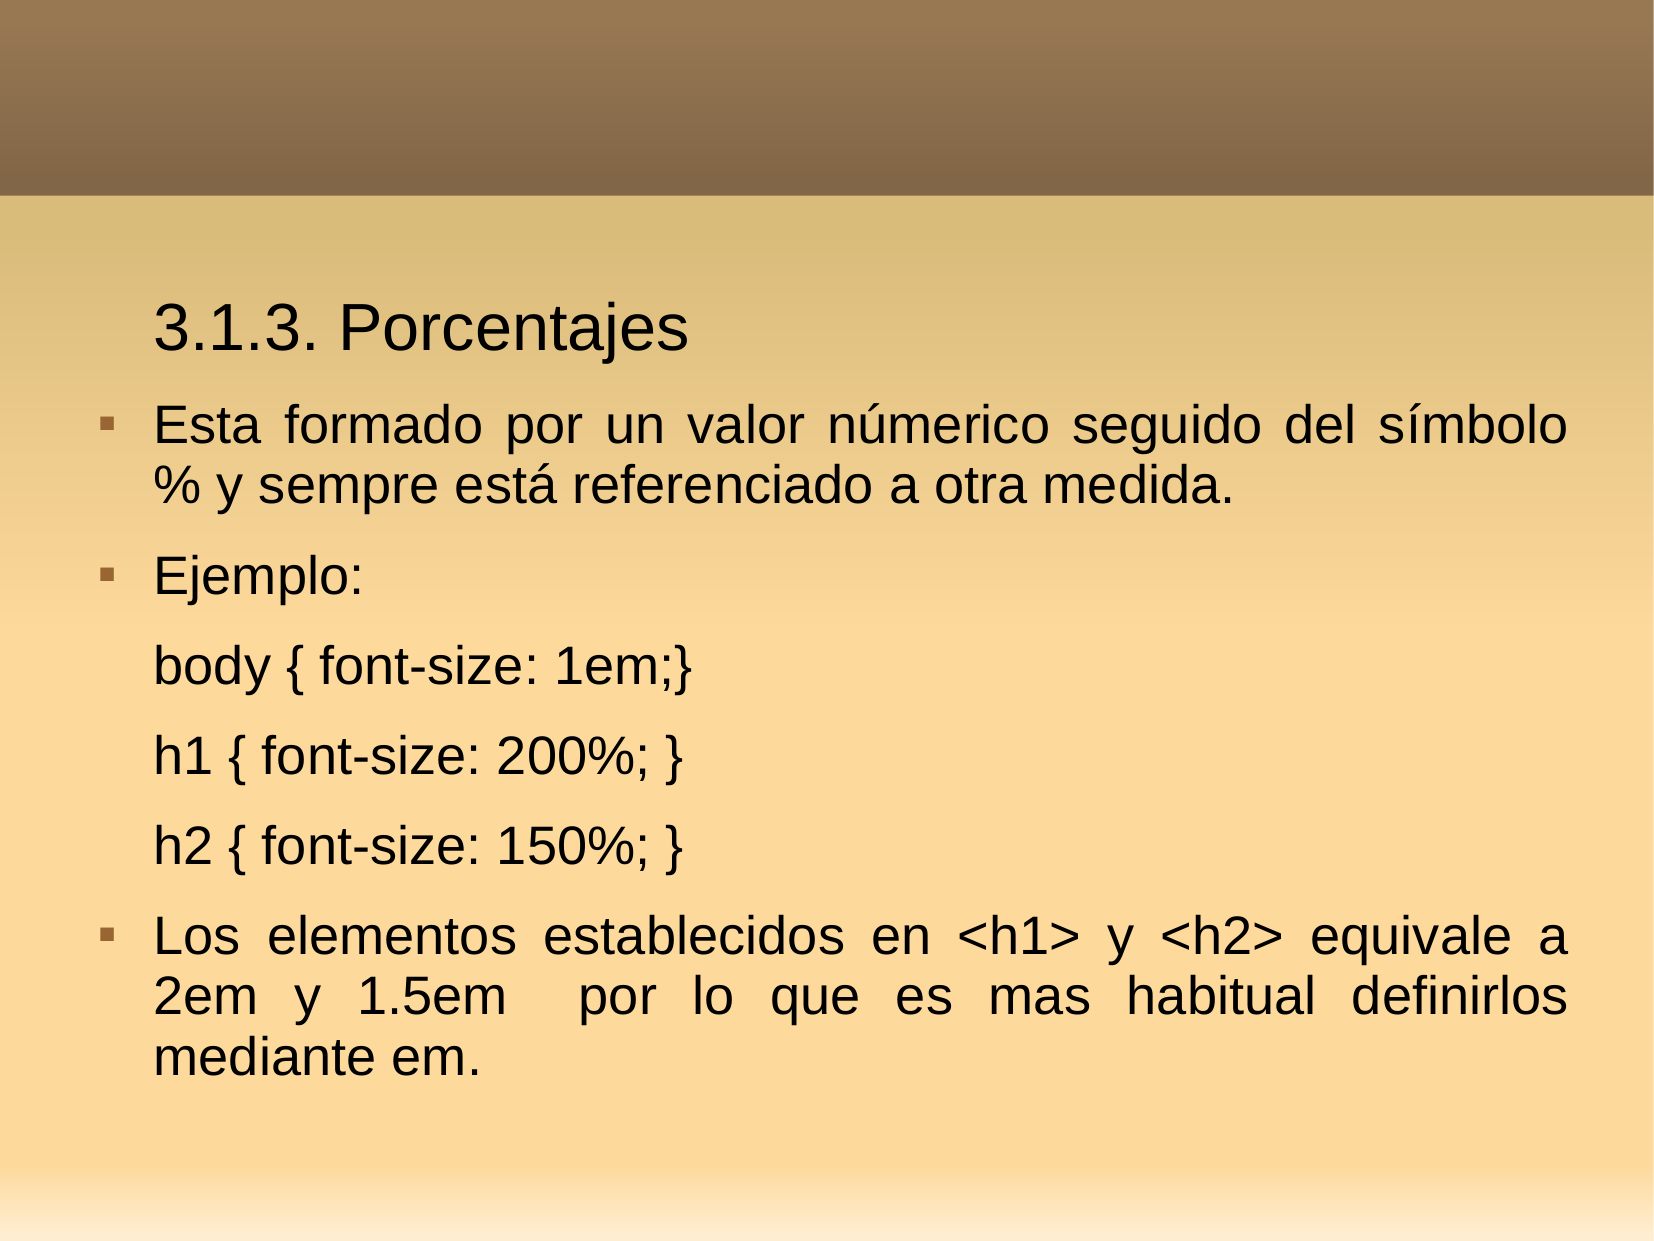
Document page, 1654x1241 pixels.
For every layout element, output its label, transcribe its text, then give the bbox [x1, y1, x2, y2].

list 3.1.3. Porcentajes Esta formado por un valor númerico seguido del símbolo % y sempre está referenciado a otra medida. Ejemplo: body { font-size: 1em;} h1 { font-size: 200%; } h2 { font-size: 150%; } Los elementos establecidos en <h1> y <h2> equivale a 2em y 1.5em por lo que es mas habitual definirlos mediante em. [82, 290, 1571, 1094]
picture [0, 0, 1654, 1241]
